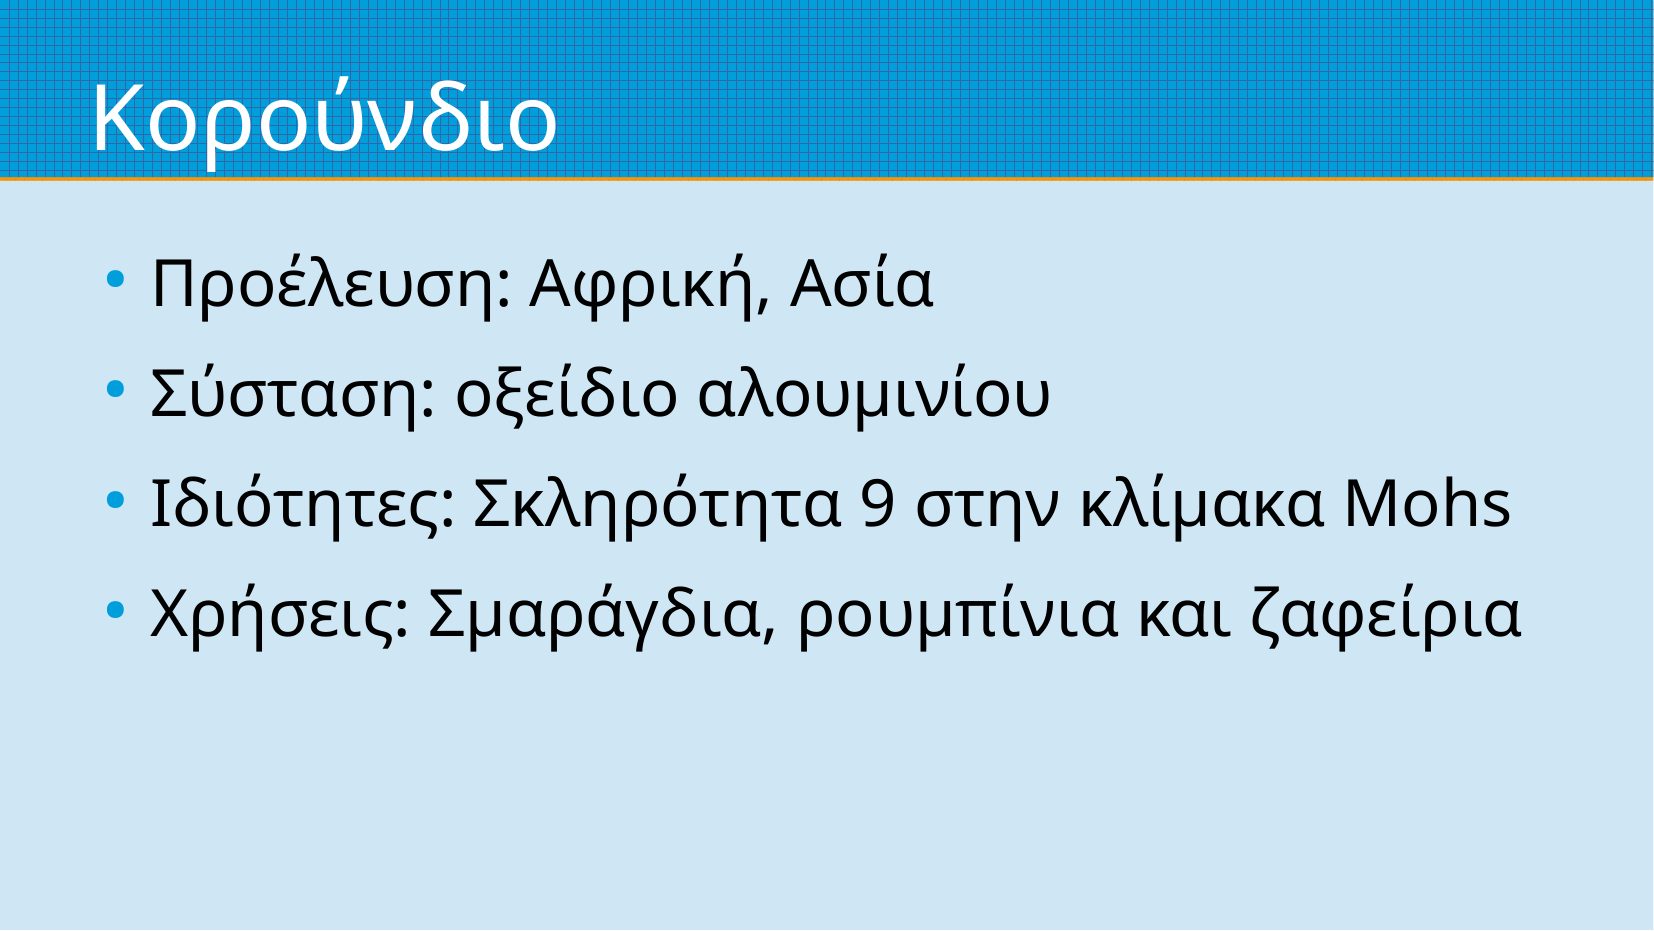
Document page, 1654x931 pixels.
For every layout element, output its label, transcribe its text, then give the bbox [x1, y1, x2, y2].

title Κορούνδιο [88, 14, 1565, 178]
list Προέλευση: Αφρική, Ασία Σύσταση: οξείδιο αλουμινίου Ιδιότητες: Σκληρότητα 9 στην κλίμακα Mohs Χρήσεις: Σμαράγδια, ρουμπίνια και ζαφείρια [88, 236, 1565, 813]
